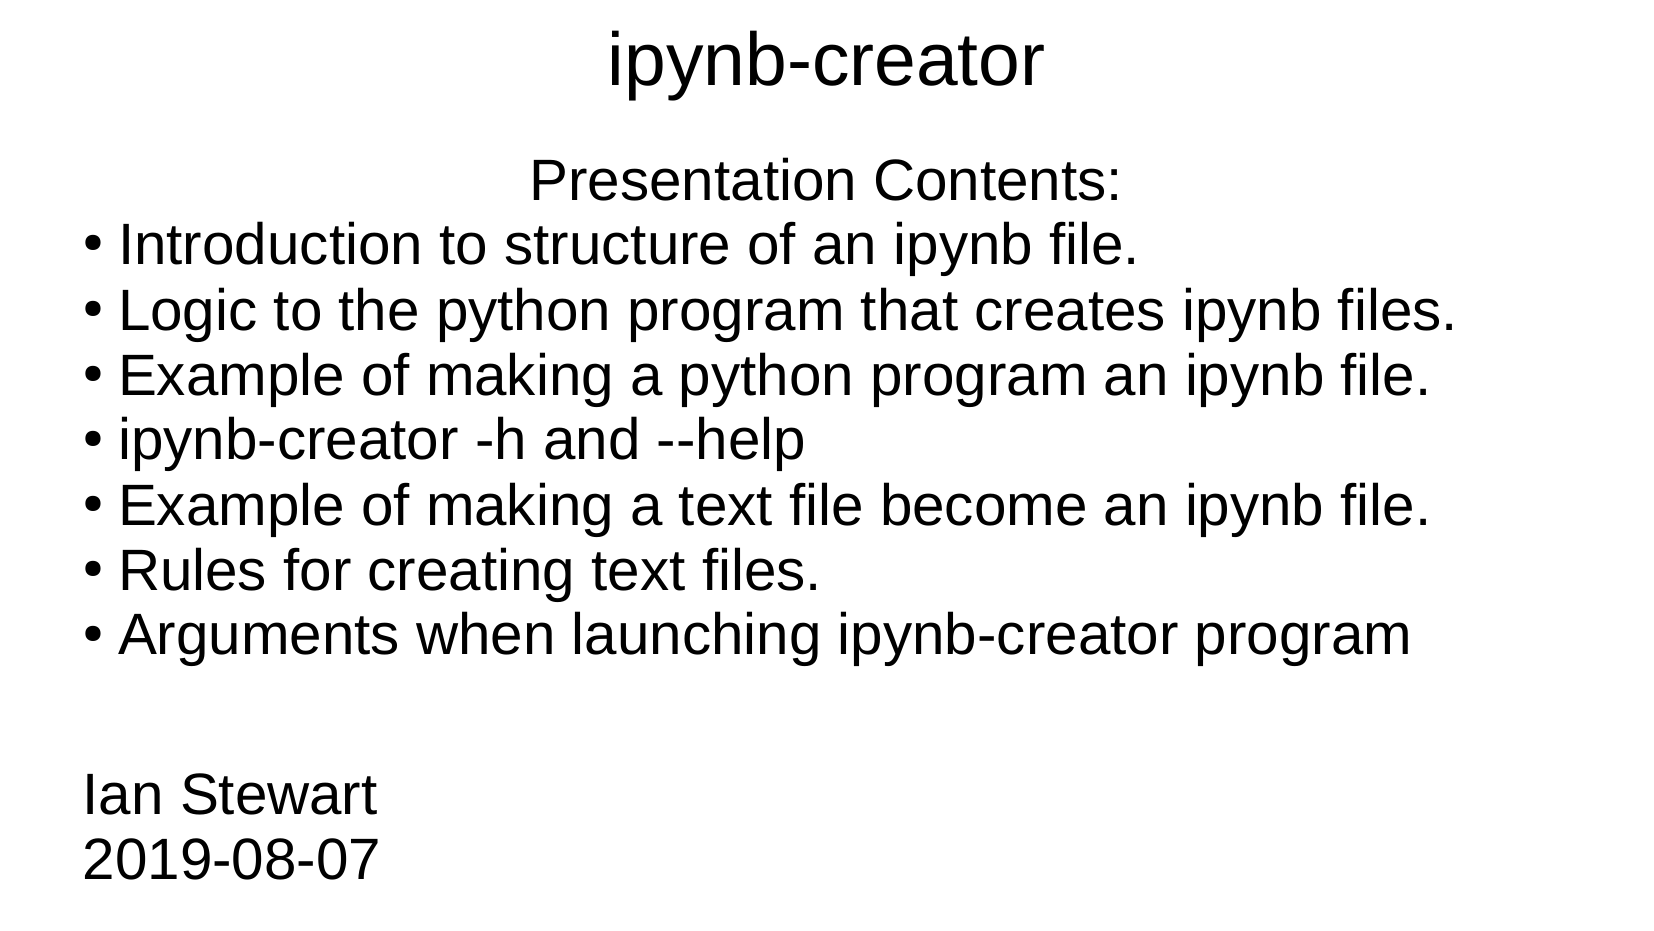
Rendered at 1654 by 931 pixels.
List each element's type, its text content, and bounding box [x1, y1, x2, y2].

subtitle Presentation Contents: Introduction to structure of an ipynb file. Logic to the python program that creates ipynb files. Example of making a python program an ipynb file. ipynb-creator -h and --help Example of making a text file become an ipynb file. Rules for creating text files. Arguments when launching ipynb-creator program [82, 147, 1571, 668]
title ipynb-creator [82, 13, 1571, 107]
text_box Ian Stewart 2019-08-07 [82, 755, 1571, 898]
